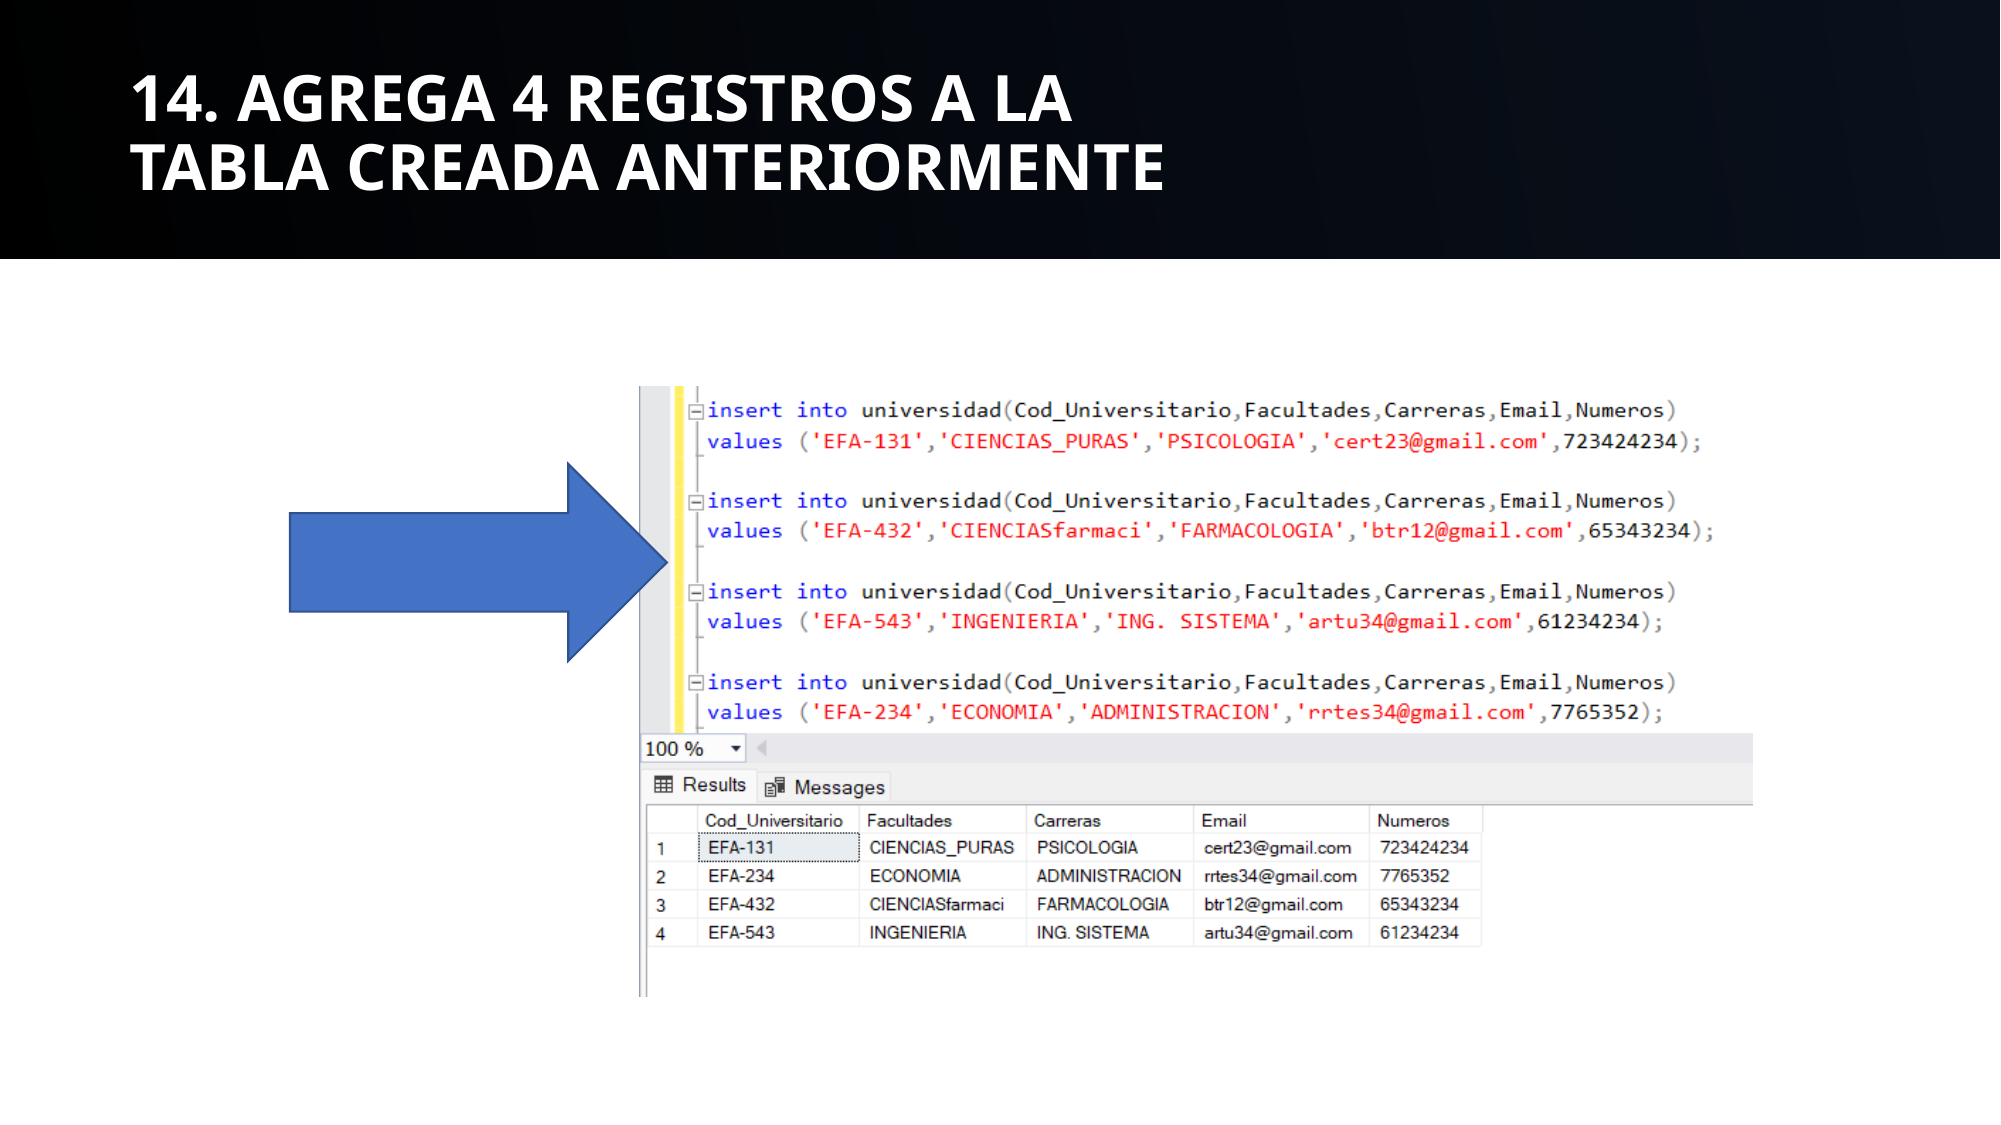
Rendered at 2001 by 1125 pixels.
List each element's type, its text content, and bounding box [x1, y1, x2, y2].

picture [639, 386, 1753, 997]
text_box [0, 0, 2000, 1125]
text_box 14. AGREGA 4 REGISTROS A LA TABLA CREADA ANTERIORMENTE [114, 40, 1274, 231]
